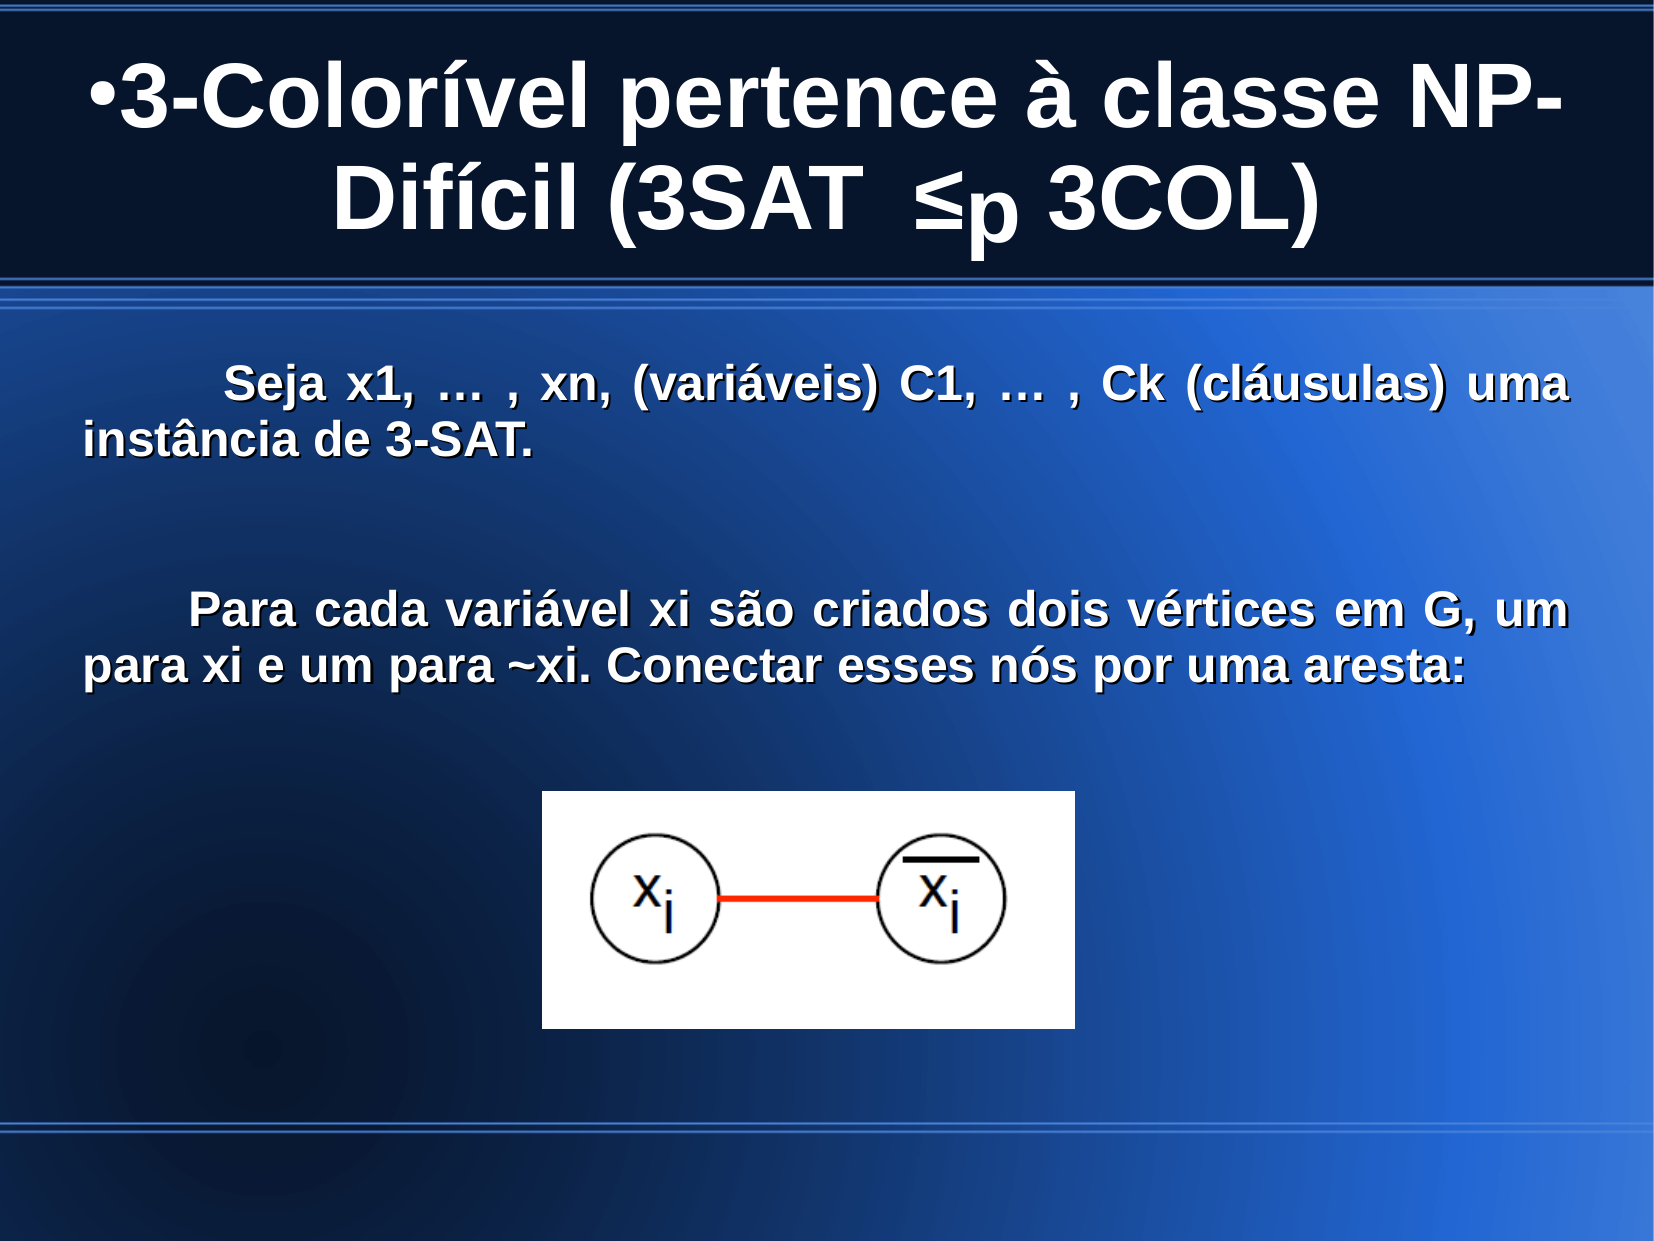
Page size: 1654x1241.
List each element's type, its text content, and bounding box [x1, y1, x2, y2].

list Seja x1, … , xn, (variáveis) C1, … , Ck (cláusulas) uma instância de 3-SAT. Para cada variável xi são criados dois vértices em G, um para xi e um para ~xi. Conectar esses nós por uma aresta: [82, 355, 1571, 1241]
picture [0, 0, 1654, 1241]
picture [542, 791, 1075, 1029]
title 3-Colorível pertence à classe NP-Difícil (3SAT ≤p 3COL) [82, 44, 1571, 262]
